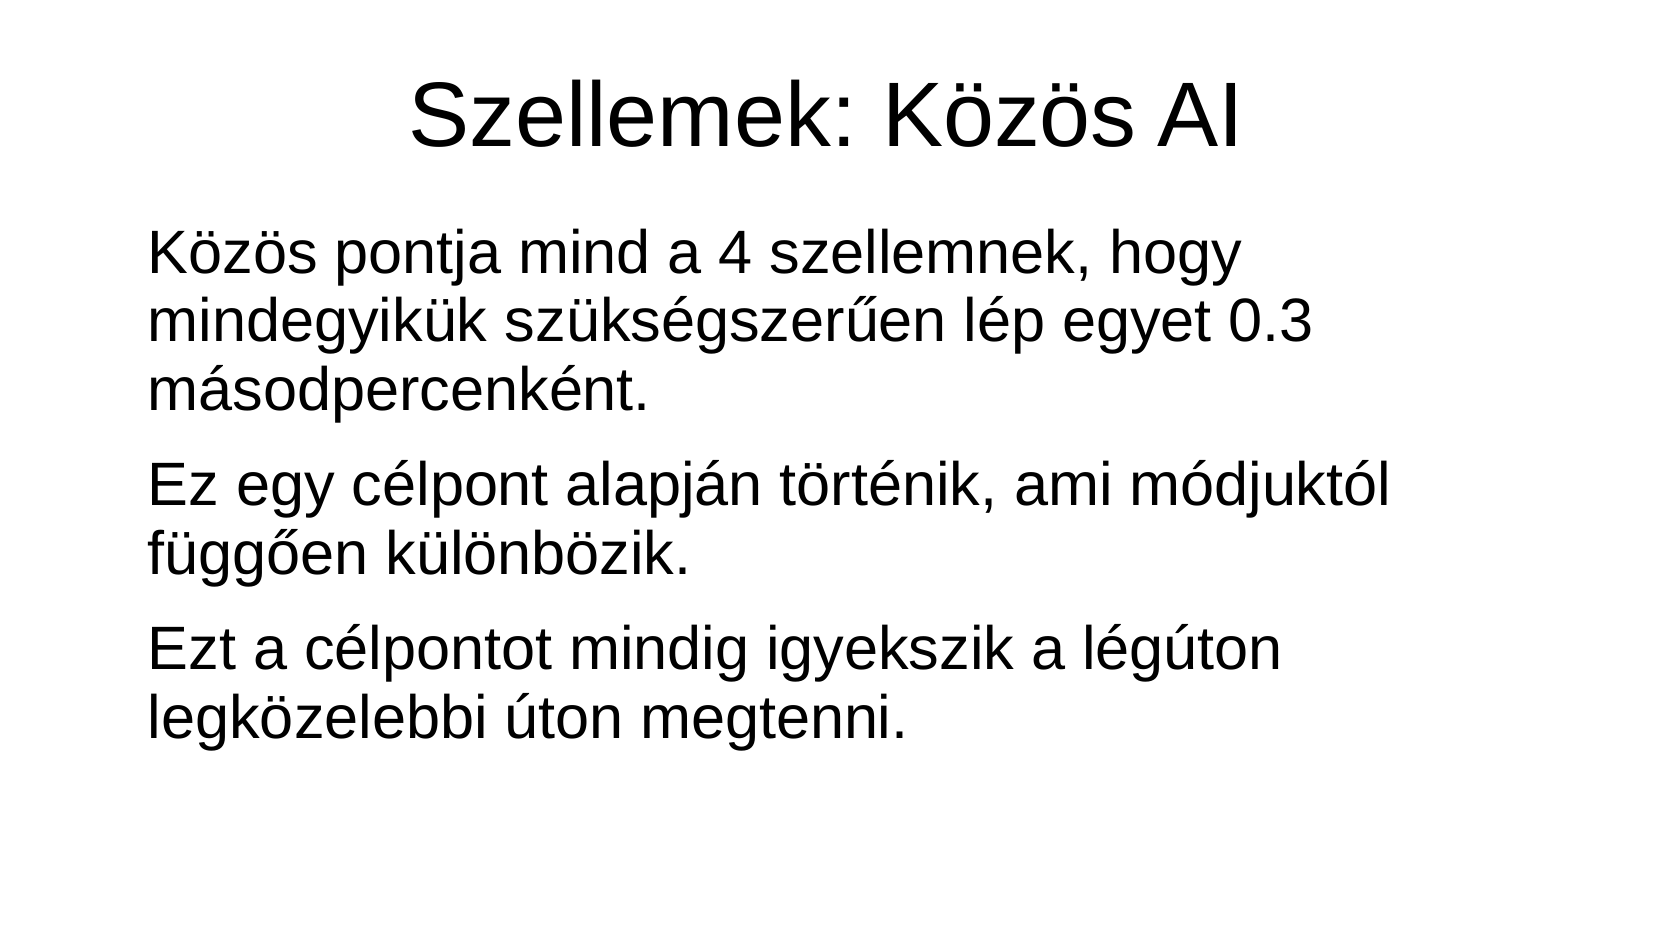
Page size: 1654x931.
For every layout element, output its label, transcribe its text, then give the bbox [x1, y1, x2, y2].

list Közös pontja mind a 4 szellemnek, hogy mindegyikük szükségszerűen lép egyet 0.3 másodpercenként. Ez egy célpont alapján történik, ami módjuktól függően különbözik. Ezt a célpontot mindig igyekszik a légúton legközelebbi úton megtenni. [82, 217, 1571, 758]
title Szellemek: Közös AI [82, 37, 1571, 193]
